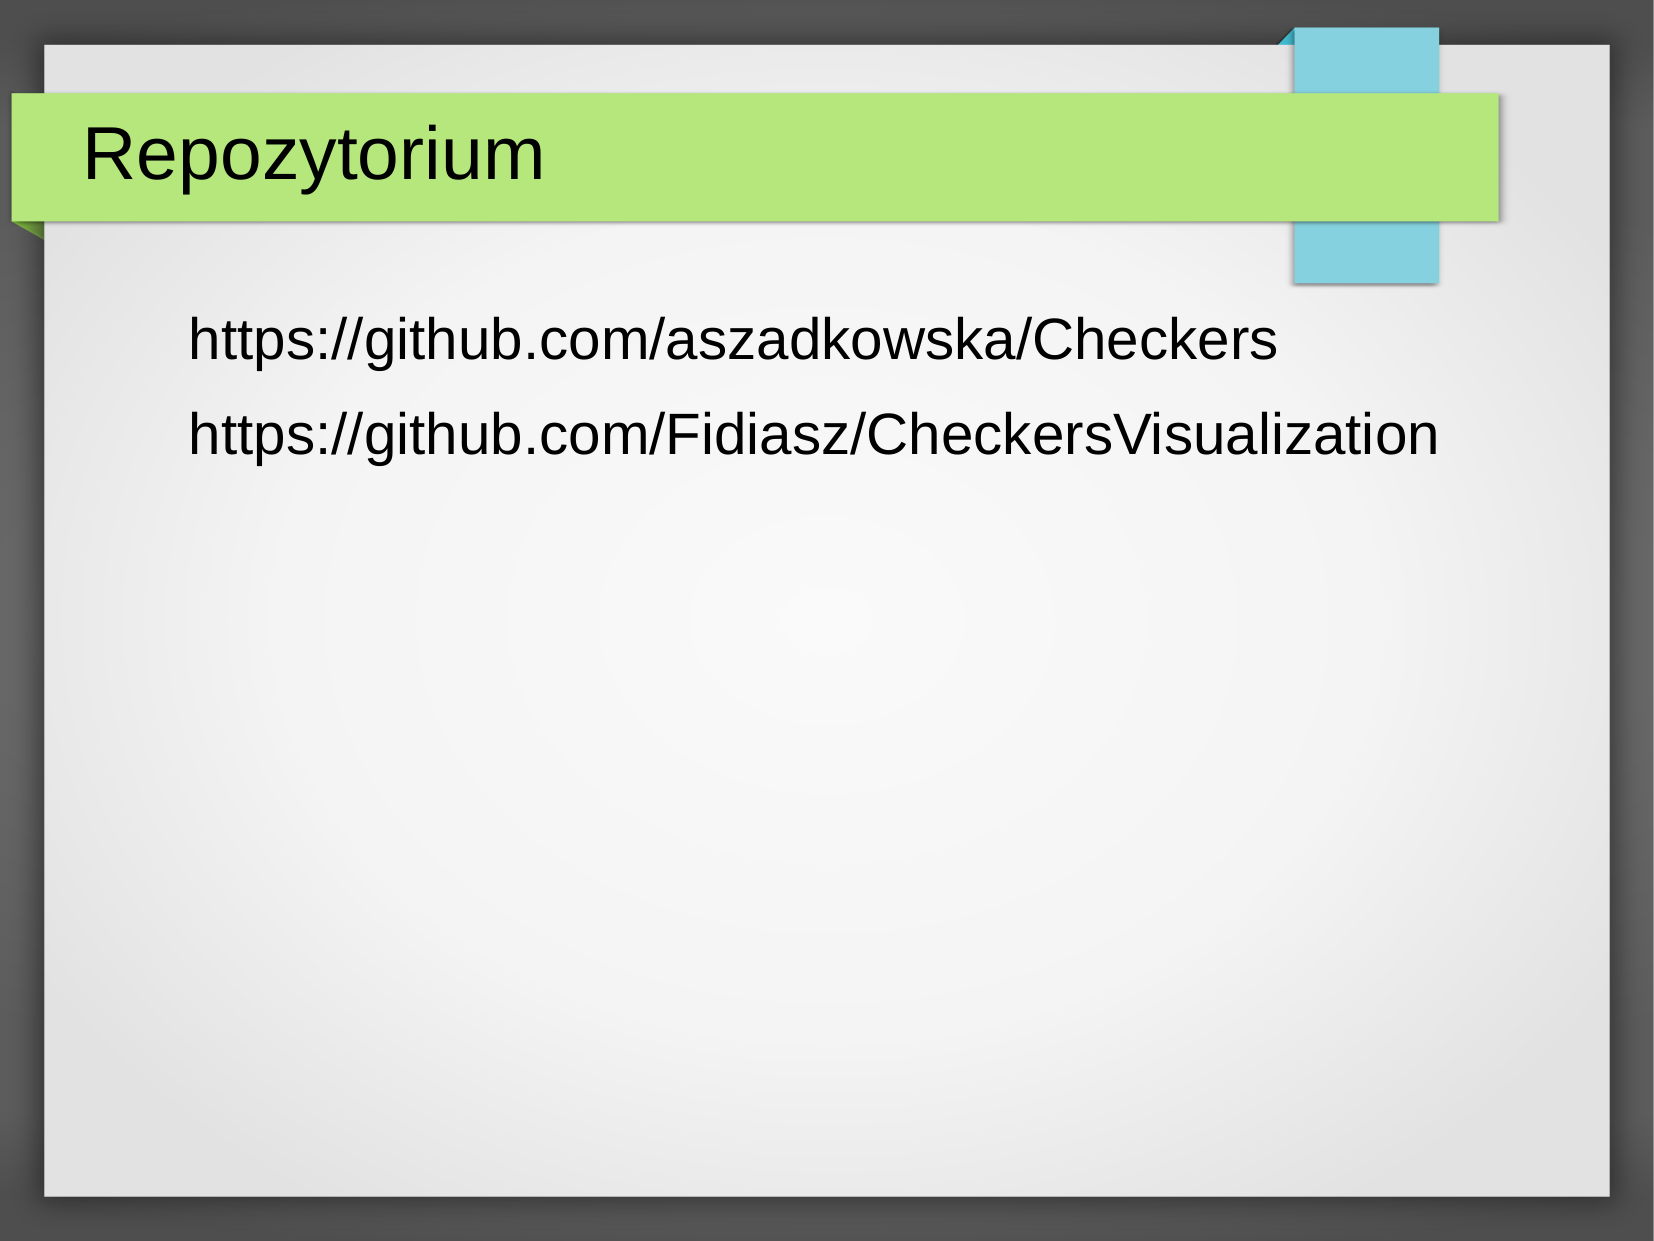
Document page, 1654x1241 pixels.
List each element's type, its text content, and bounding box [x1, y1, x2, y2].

picture [0, 0, 1654, 1241]
list https://github.com/aszadkowska/Checkers https://github.com/Fidiasz/CheckersVisualization [118, 307, 1607, 1027]
title Repozytorium [82, 94, 1264, 213]
